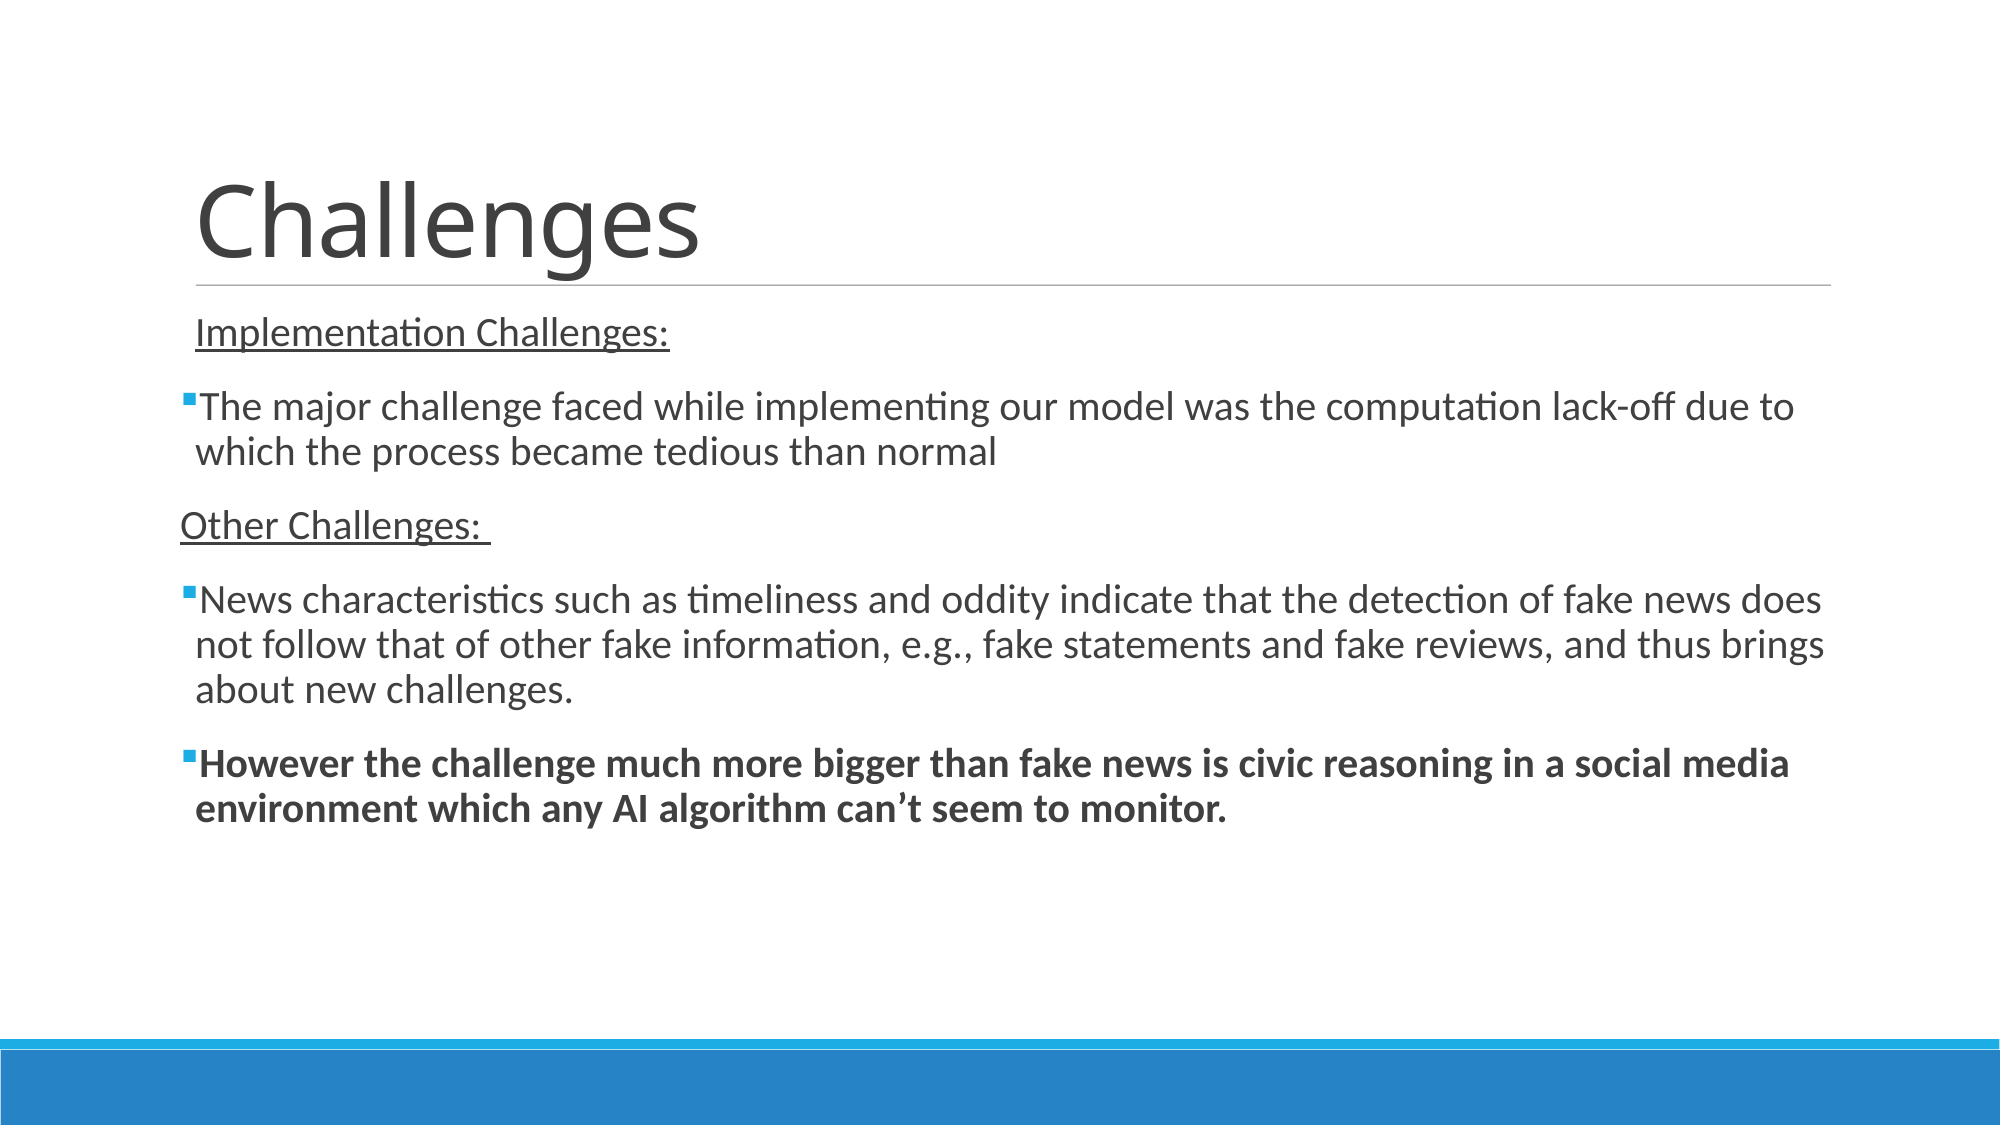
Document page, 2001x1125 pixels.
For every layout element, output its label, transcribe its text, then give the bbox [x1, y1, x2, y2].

text_box Implementation Challenges: The major challenge faced while implementing our model was the computation lack-off due to which the process became tedious than normal Other Challenges: News characteristics such as timeliness and oddity indicate that the detection of fake news does not follow that of other fake information, e.g., fake statements and fake reviews, and thus brings about new challenges. However the challenge much more bigger than fake news is civic reasoning in a social media environment which any AI algorithm can’t seem to monitor. [180, 302, 1830, 963]
text_box Challenges [180, 47, 1830, 285]
